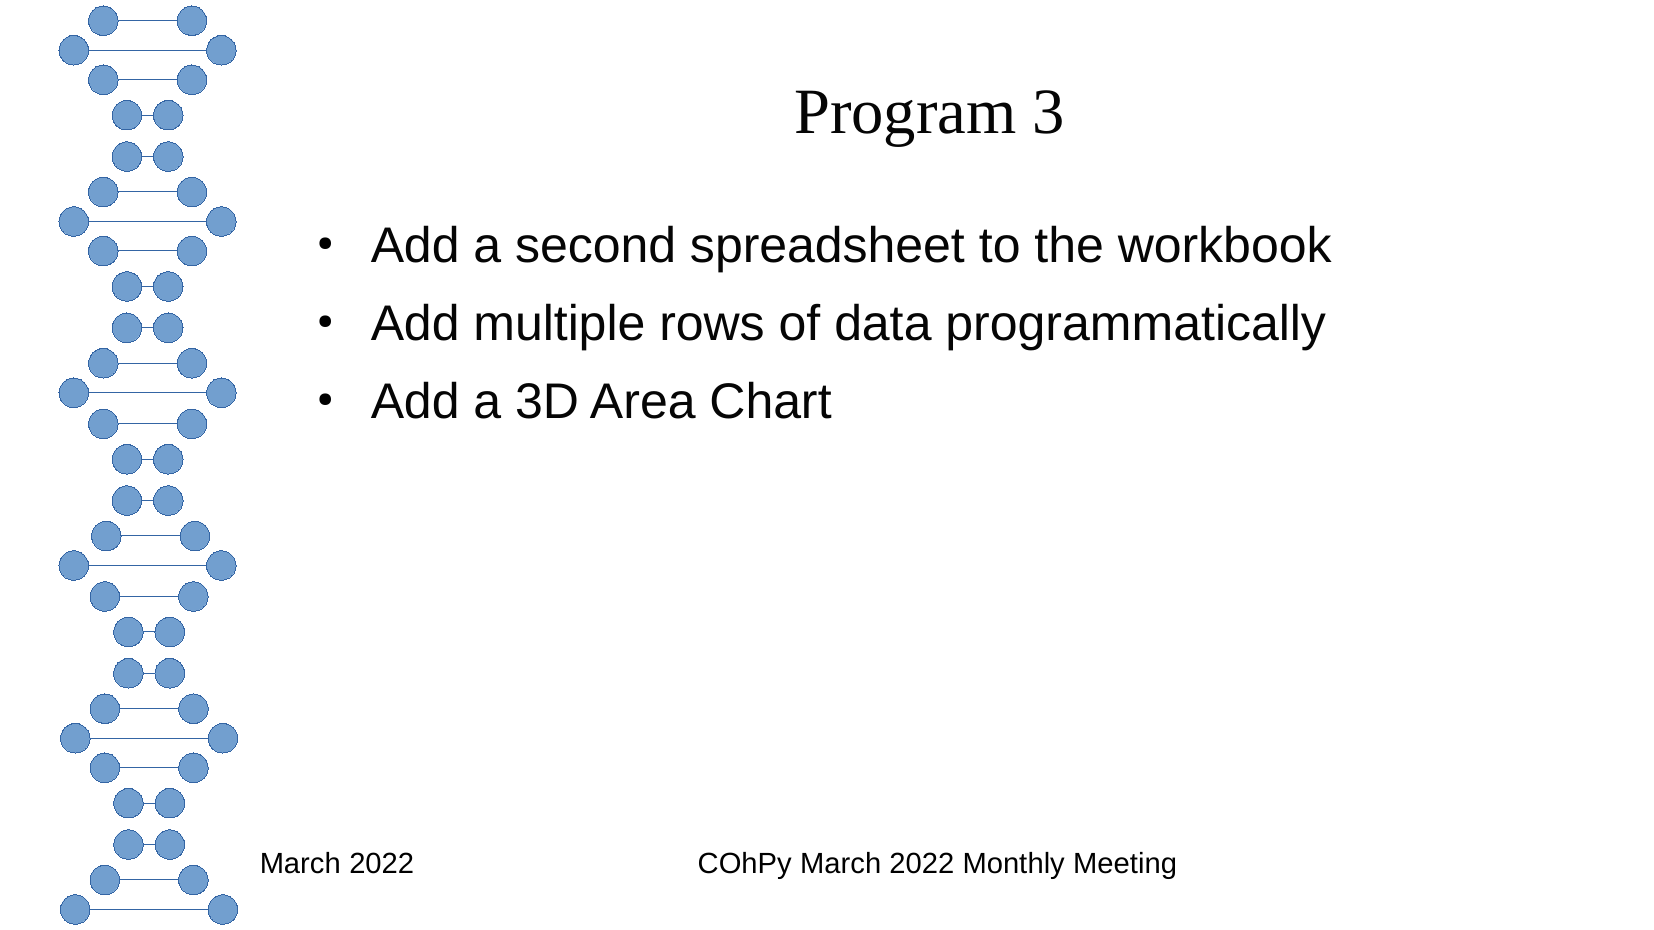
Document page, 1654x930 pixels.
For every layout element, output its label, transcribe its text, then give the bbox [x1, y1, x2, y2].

title Program 3 [265, 35, 1594, 189]
list Add a second spreadsheet to the workbook Add multiple rows of data programmatically Add a 3D Area Chart [299, 217, 1571, 757]
